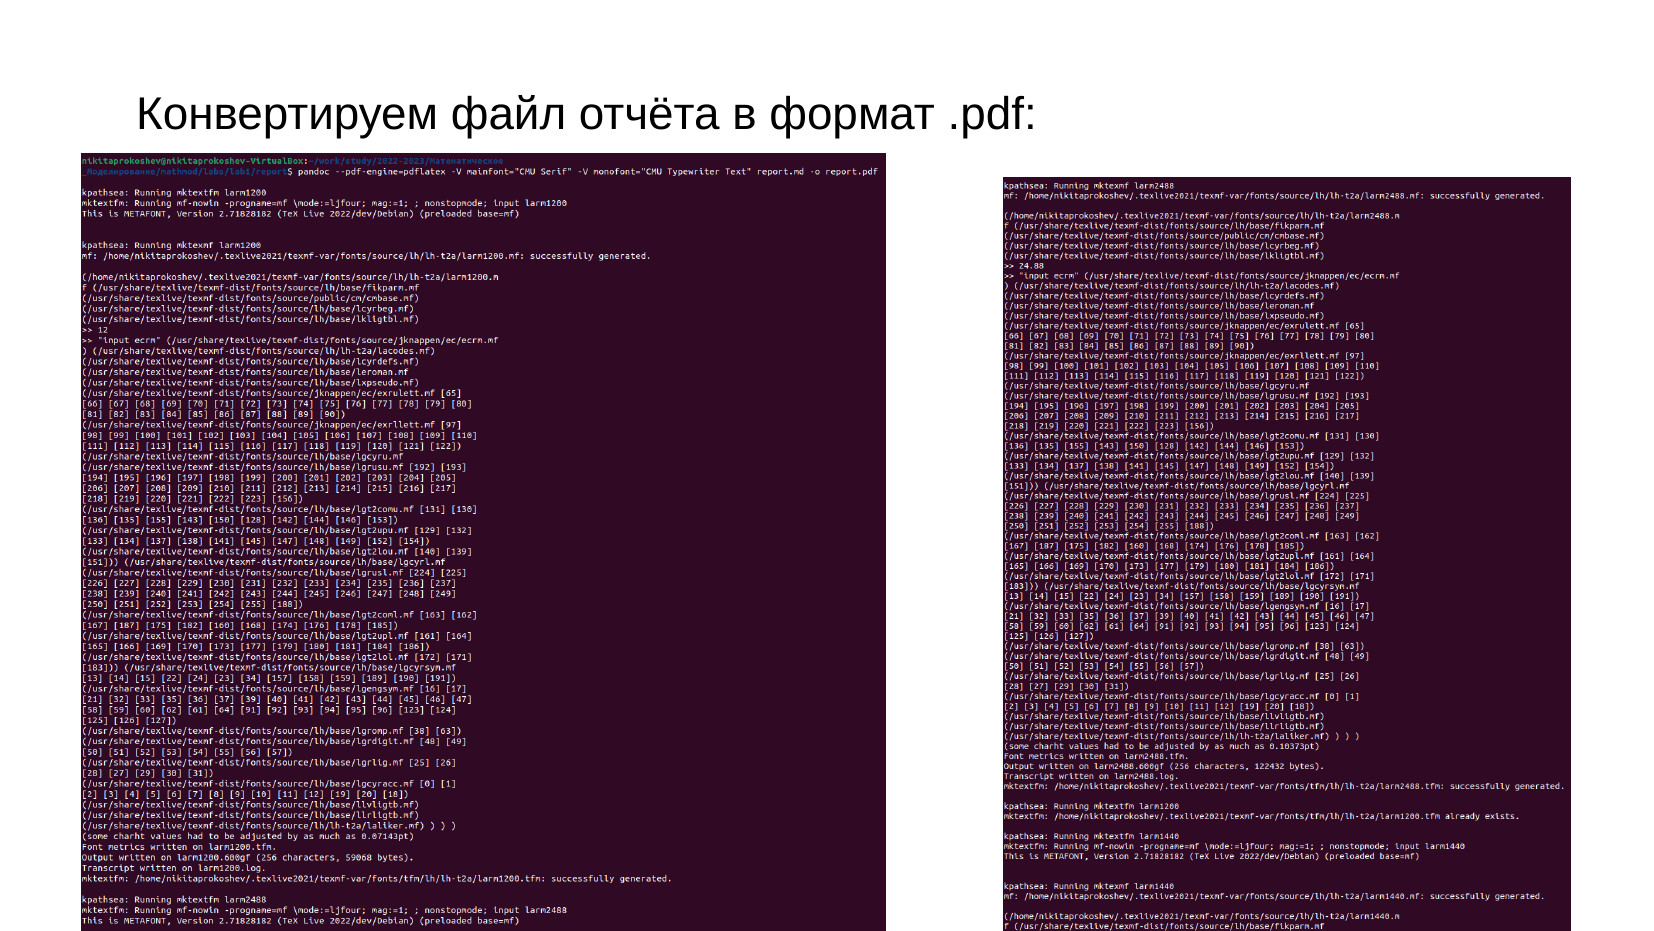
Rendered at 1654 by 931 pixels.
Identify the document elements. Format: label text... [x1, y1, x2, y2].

picture [81, 153, 886, 931]
list Конвертируем файл отчёта в формат .pdf: [65, 88, 1554, 628]
picture [1003, 177, 1571, 931]
